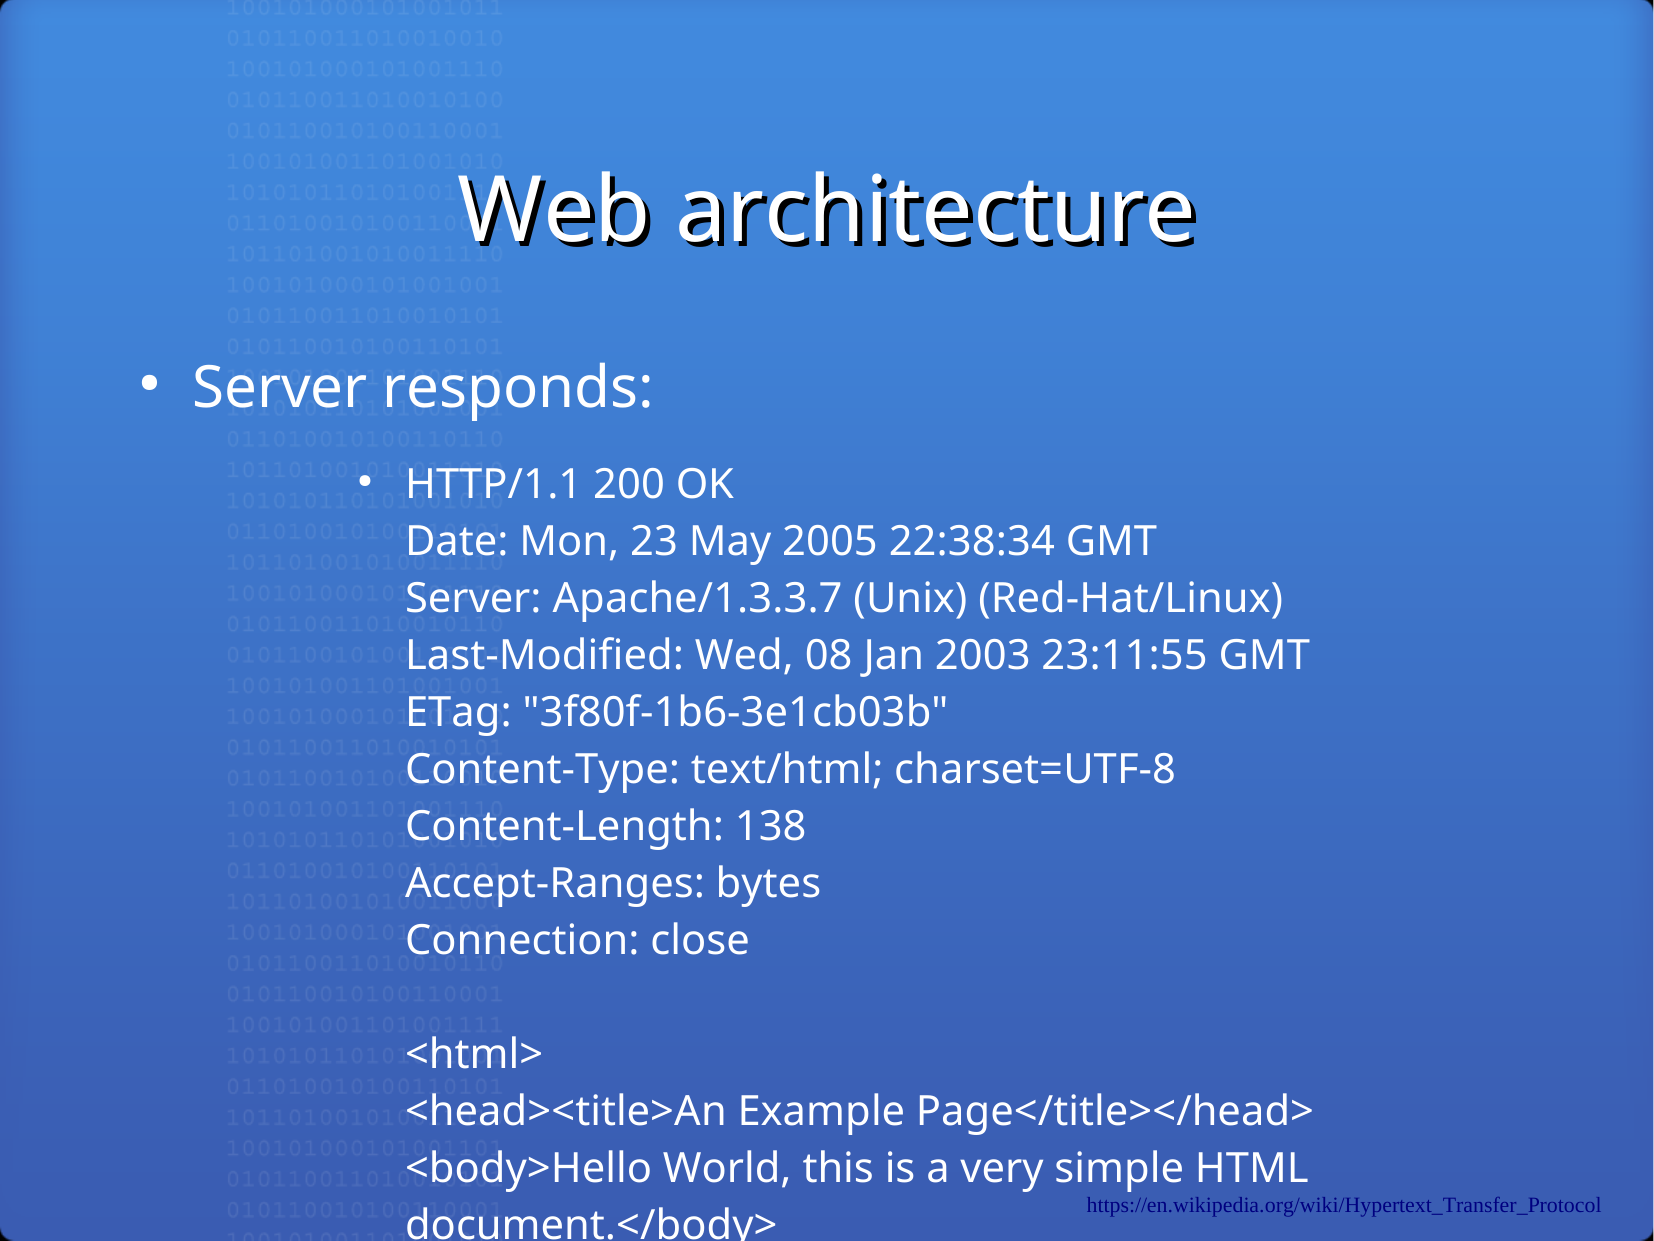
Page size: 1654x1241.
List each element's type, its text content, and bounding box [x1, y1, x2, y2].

text_box https://en.wikipedia.org/wiki/Hypertext_Transfer_Protocol [1086, 1192, 1607, 1218]
picture [0, 0, 1654, 1241]
list Server responds: HTTP/1.1 200 OK Date: Mon, 23 May 2005 22:38:34 GMT Server: Apache/1.3.3.7 (Unix) (Red-Hat/Linux) Last-Modified: Wed, 08 Jan 2003 23:11:55 GMT ETag: "3f80f-1b6-3e1cb03b" Content-Type: text/html; charset=UTF-8 Content-Length: 138 Accept-Ranges: bytes Connection: close <html> <head><title>An Example Page</title></head> <body>Hello World, this is a very simple HTML document.</body> </html> [121, 344, 1534, 1170]
title Web architecture [121, 102, 1534, 310]
